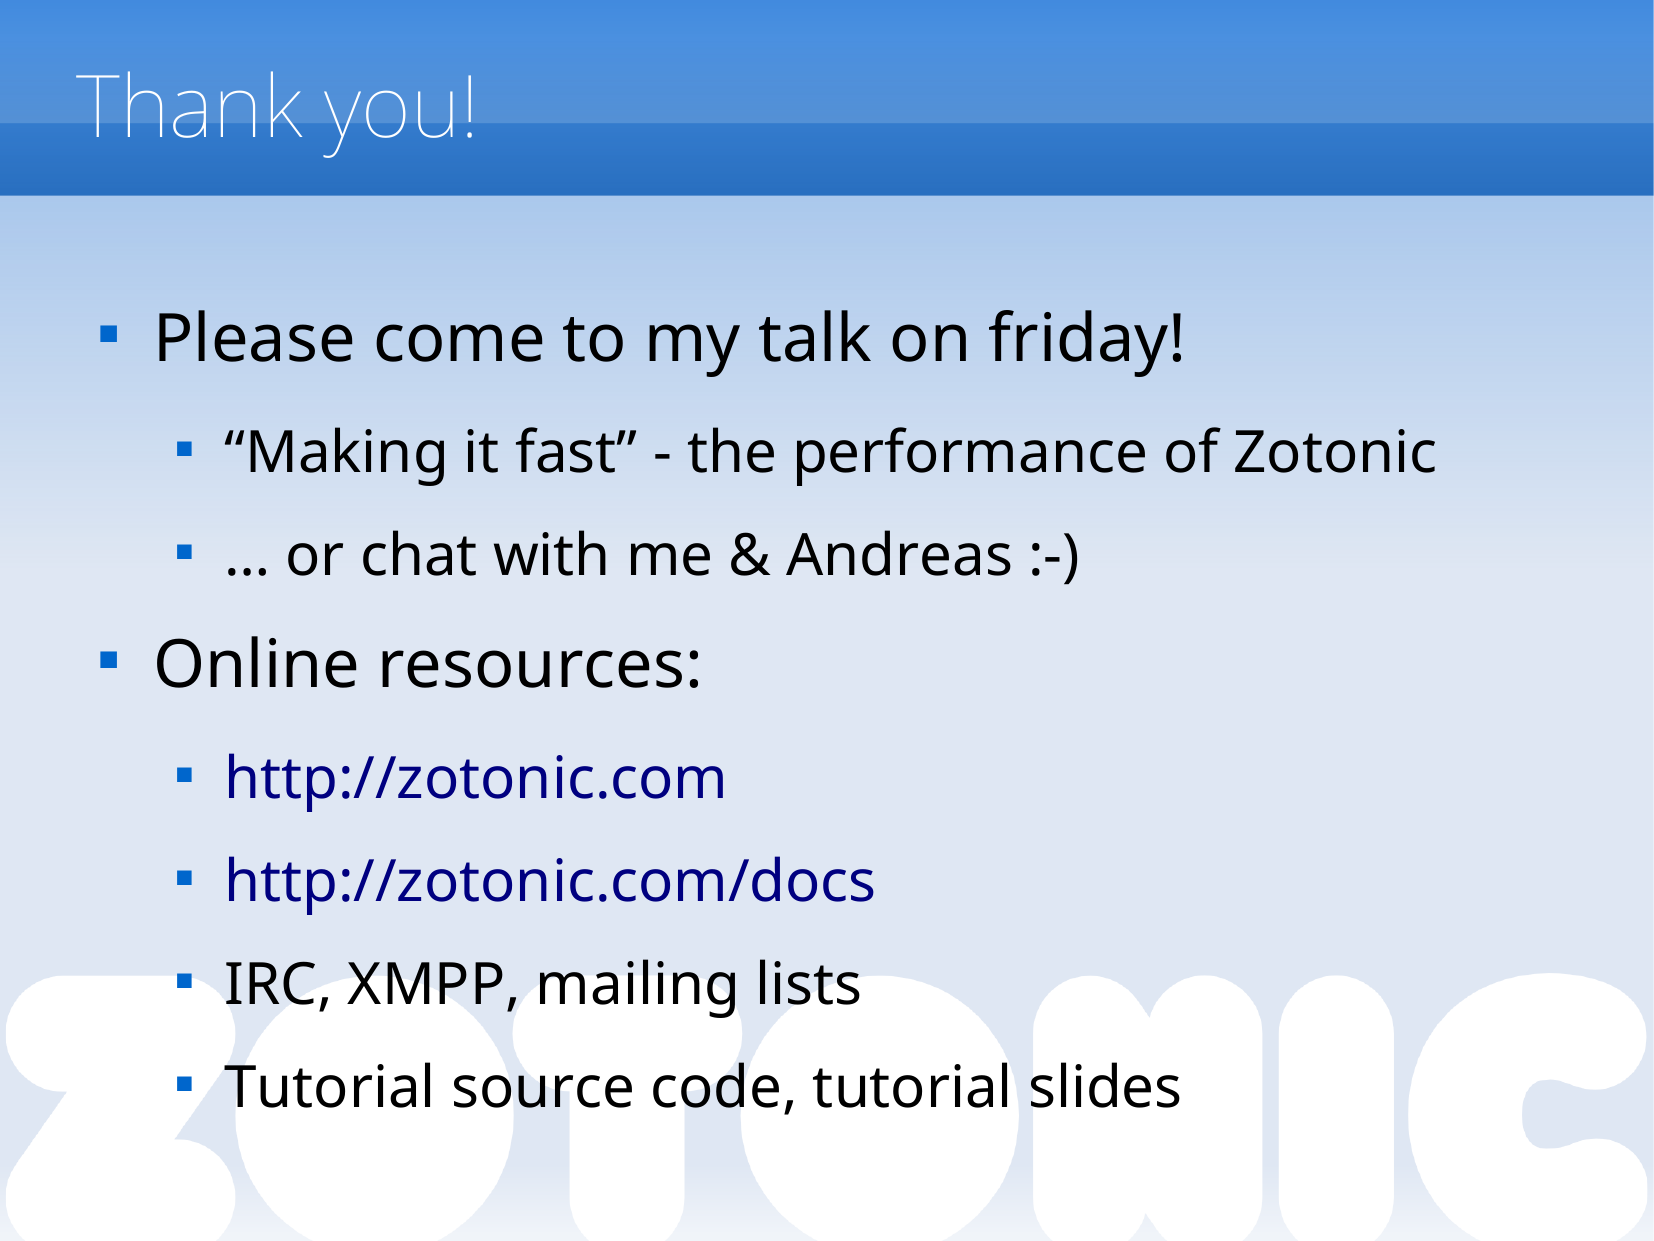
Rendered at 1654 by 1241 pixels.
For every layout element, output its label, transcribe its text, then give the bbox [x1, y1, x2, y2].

list Please come to my talk on friday! “Making it fast” - the performance of Zotonic … or chat with me & Andreas :-) Online resources: http://zotonic.com http://zotonic.com/docs IRC, XMPP, mailing lists Tutorial source code, tutorial slides [82, 290, 1571, 1109]
picture [0, 0, 1654, 1241]
title Thank you! [76, 0, 1565, 208]
